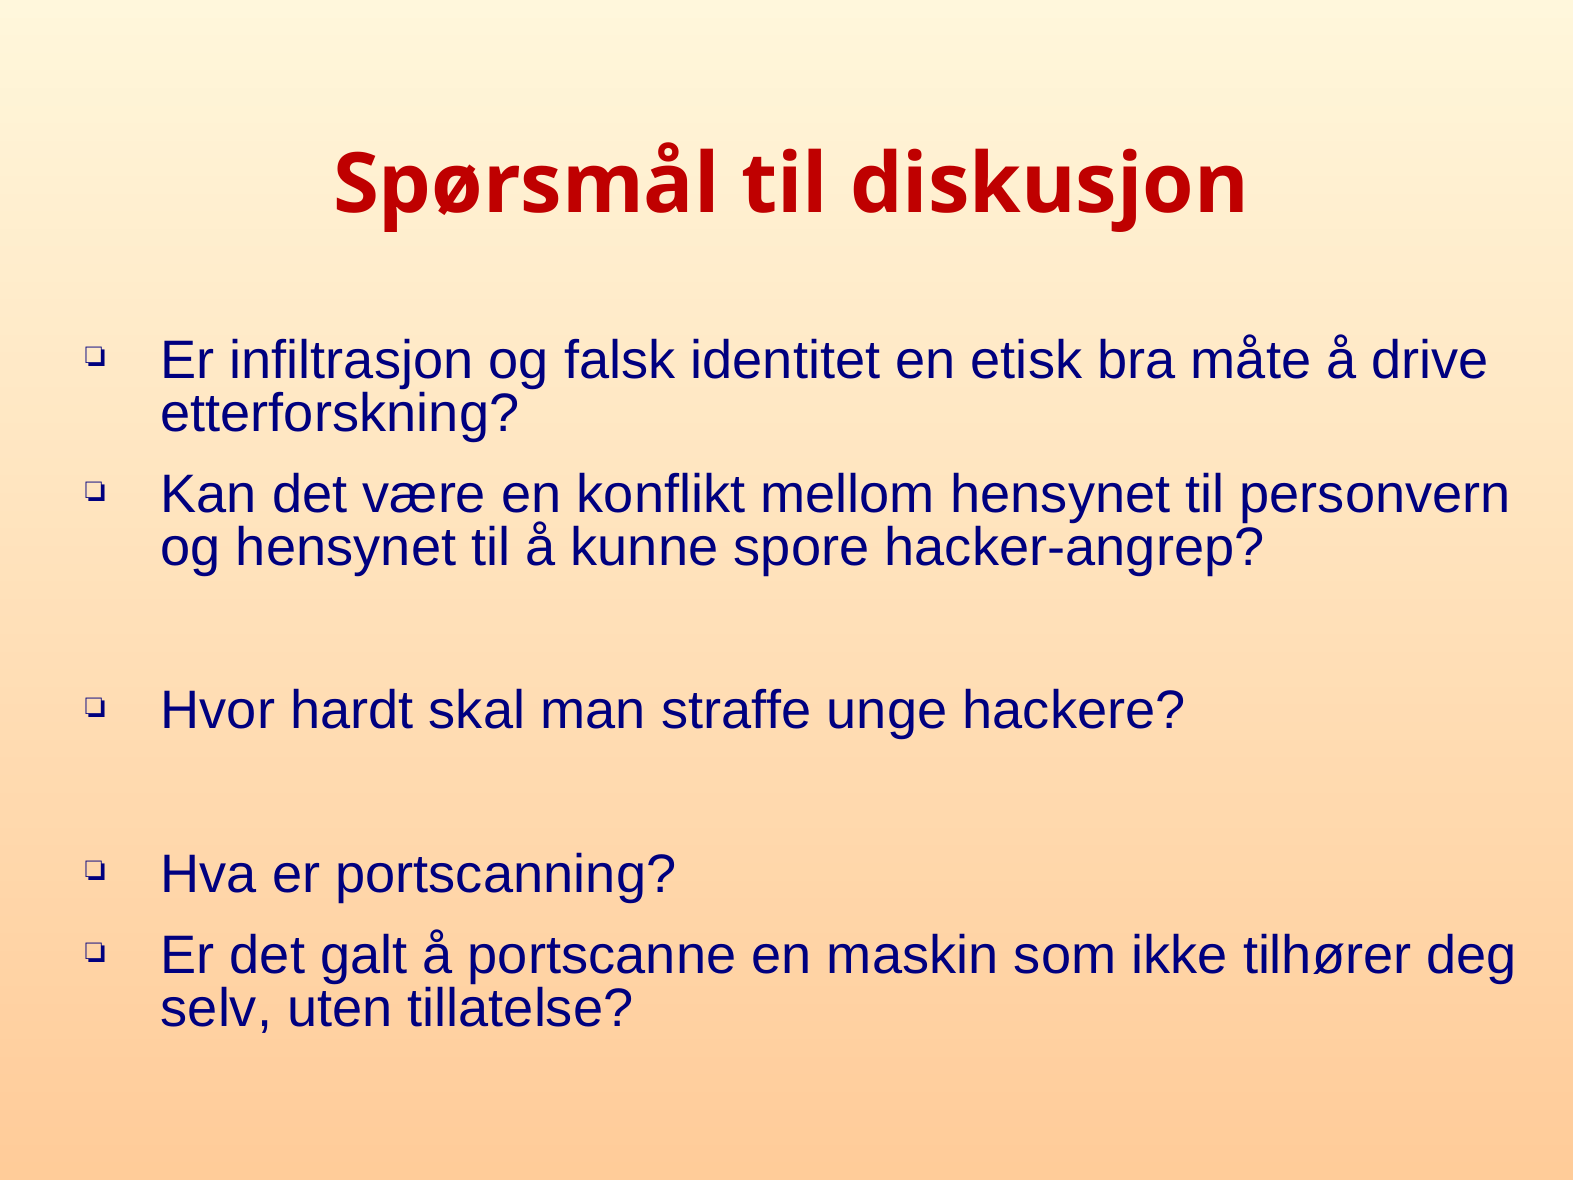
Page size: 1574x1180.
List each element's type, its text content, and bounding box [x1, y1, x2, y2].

list Er infiltrasjon og falsk identitet en etisk bra måte å drive etterforskning? Kan det være en konflikt mellom hensynet til personvern og hensynet til å kunne spore hacker-angrep? Hvor hardt skal man straffe unge hackere? Hva er portscanning? Er det galt å portscanne en maskin som ikke tilhører deg selv, uten tillatelse? [85, 336, 1539, 1170]
title Spørsmål til diskusjon [39, 54, 1543, 309]
